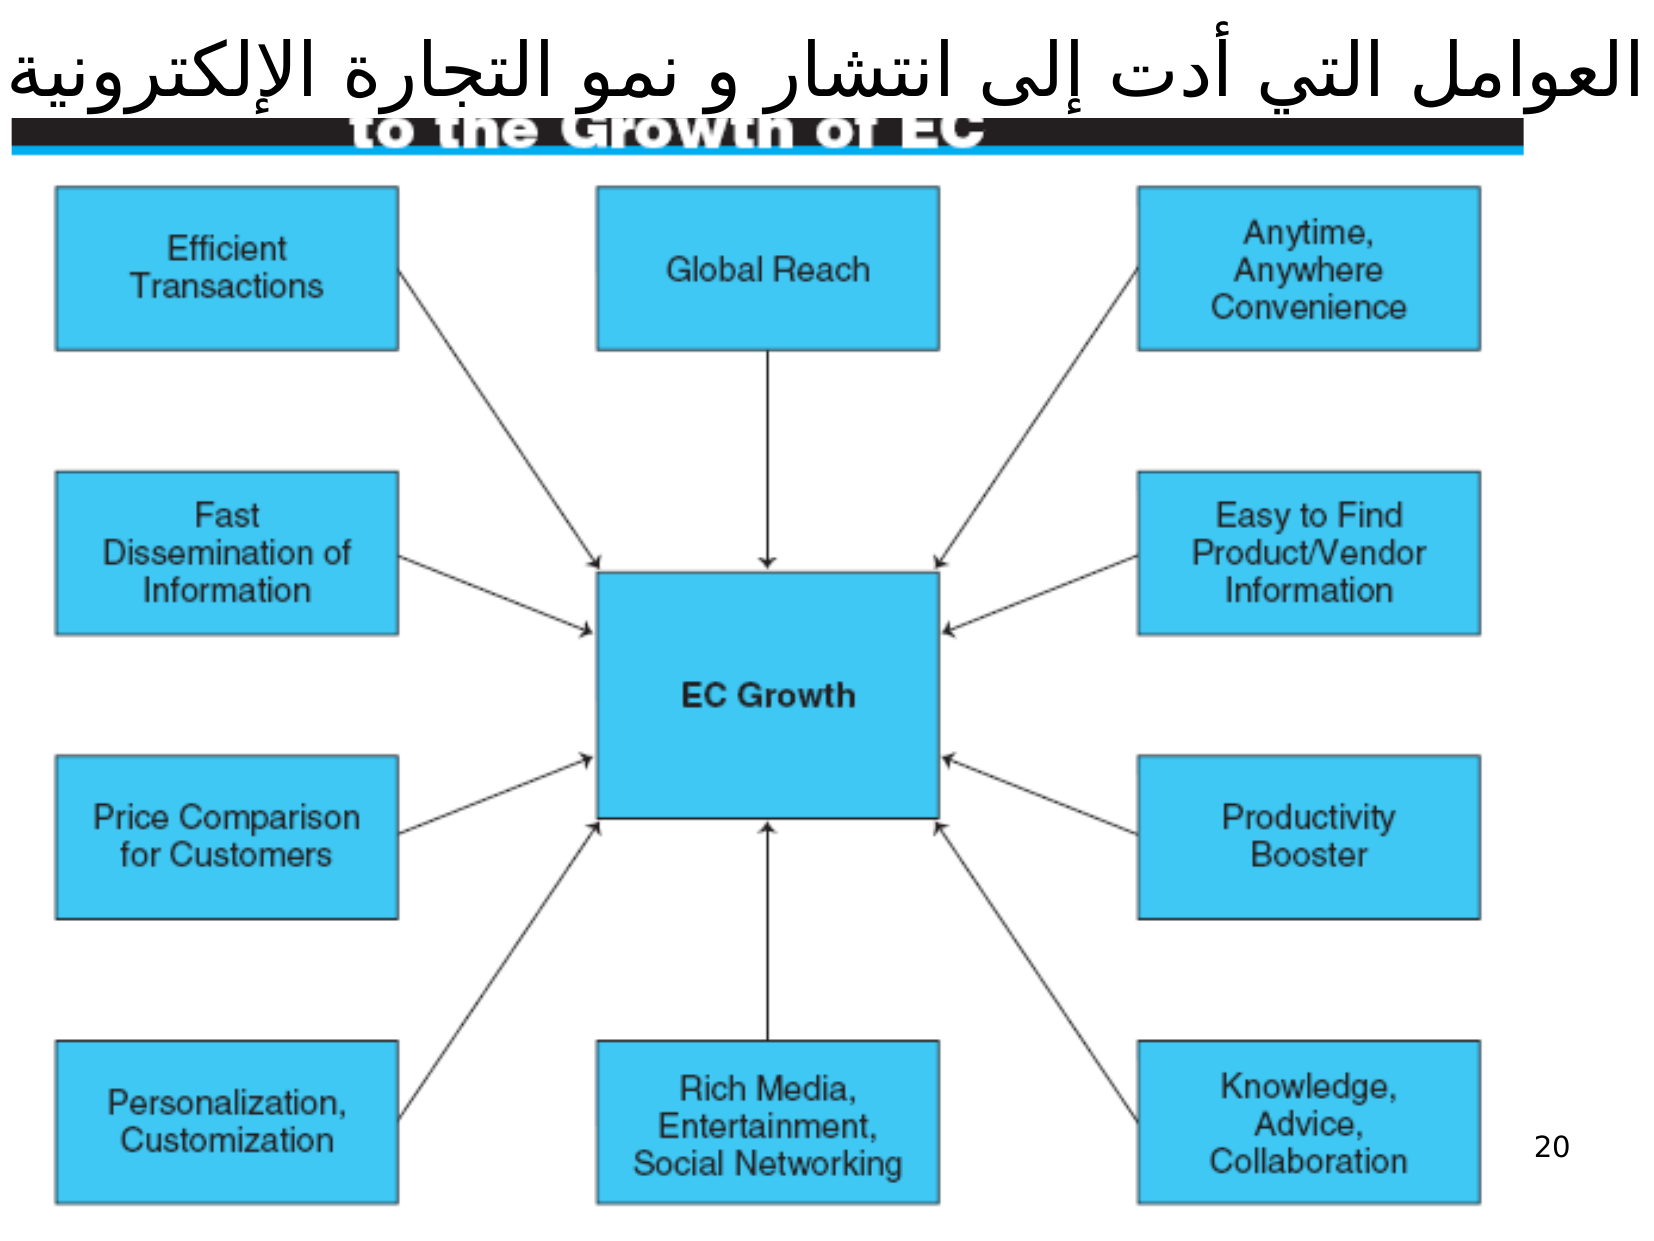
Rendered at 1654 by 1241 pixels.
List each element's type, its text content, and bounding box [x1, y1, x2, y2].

picture [11, 118, 1524, 148]
picture [11, 155, 1524, 1233]
title العوامل التي أدت إلى انتشار و نمو التجارة الإلكترونية [0, 11, 1654, 130]
